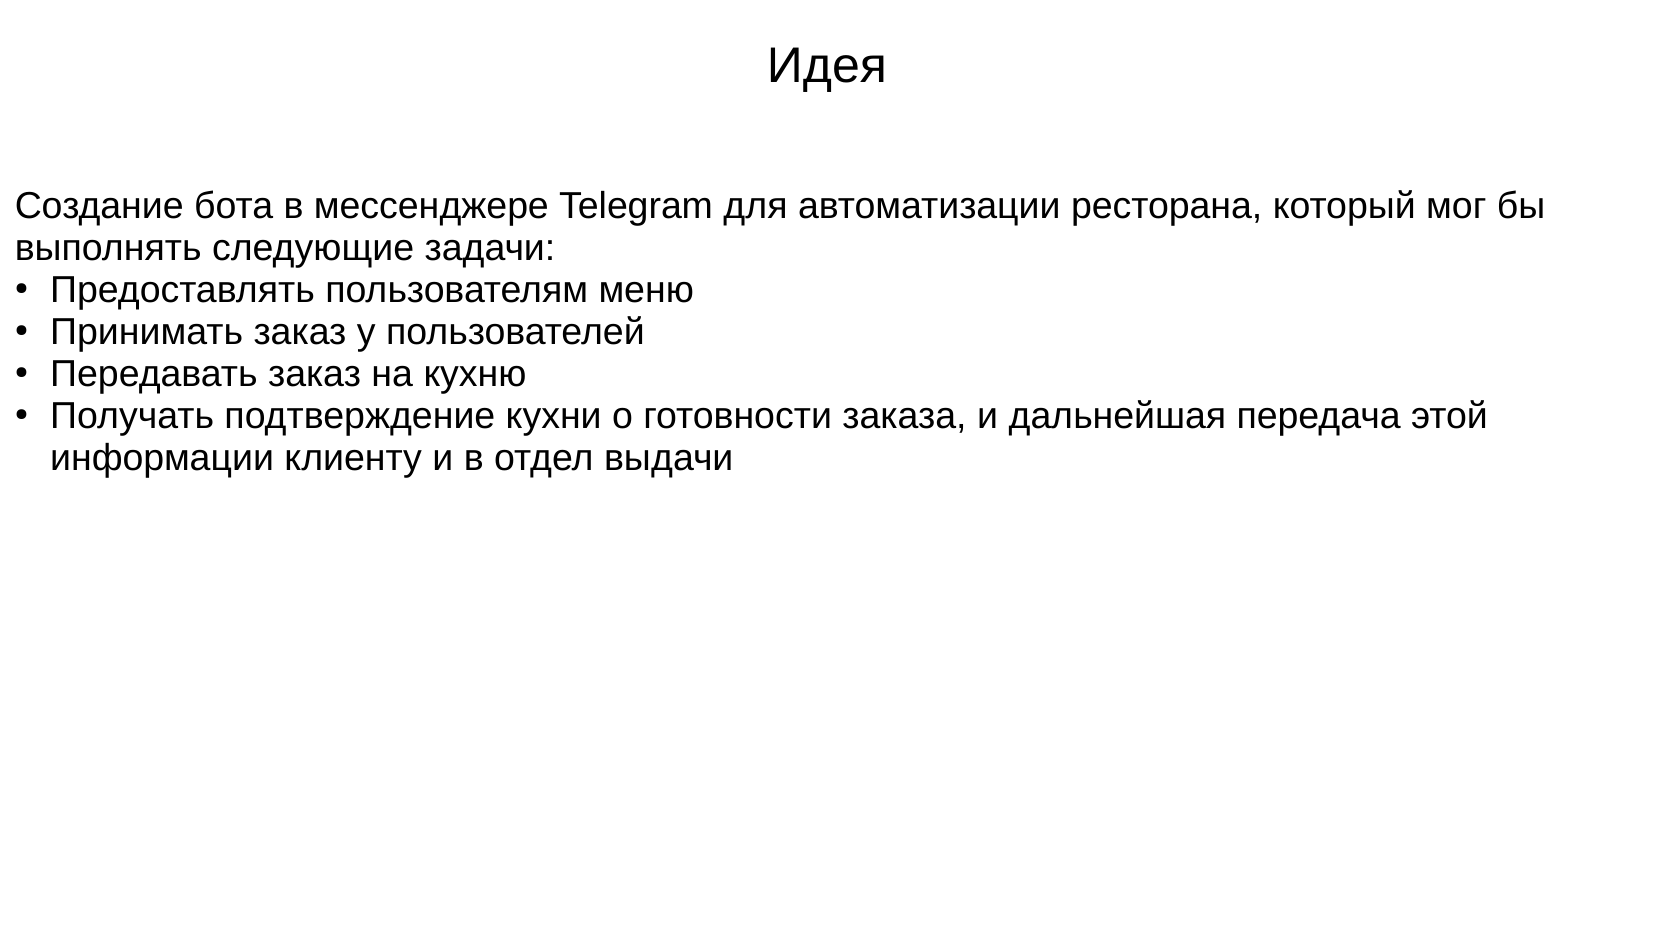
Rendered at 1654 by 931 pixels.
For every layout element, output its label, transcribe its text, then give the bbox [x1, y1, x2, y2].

text_box Создание бота в мессенджере Telegram для автоматизации ресторана, который мог бы выполнять следующие задачи: Предоставлять пользователям меню Принимать заказ у пользователей Передавать заказ на кухню Получать подтверждение кухни о готовности заказа, и дальнейшая передача этой информации клиенту и в отдел выдачи [0, 177, 1654, 486]
text_box Идея [0, 29, 1654, 177]
